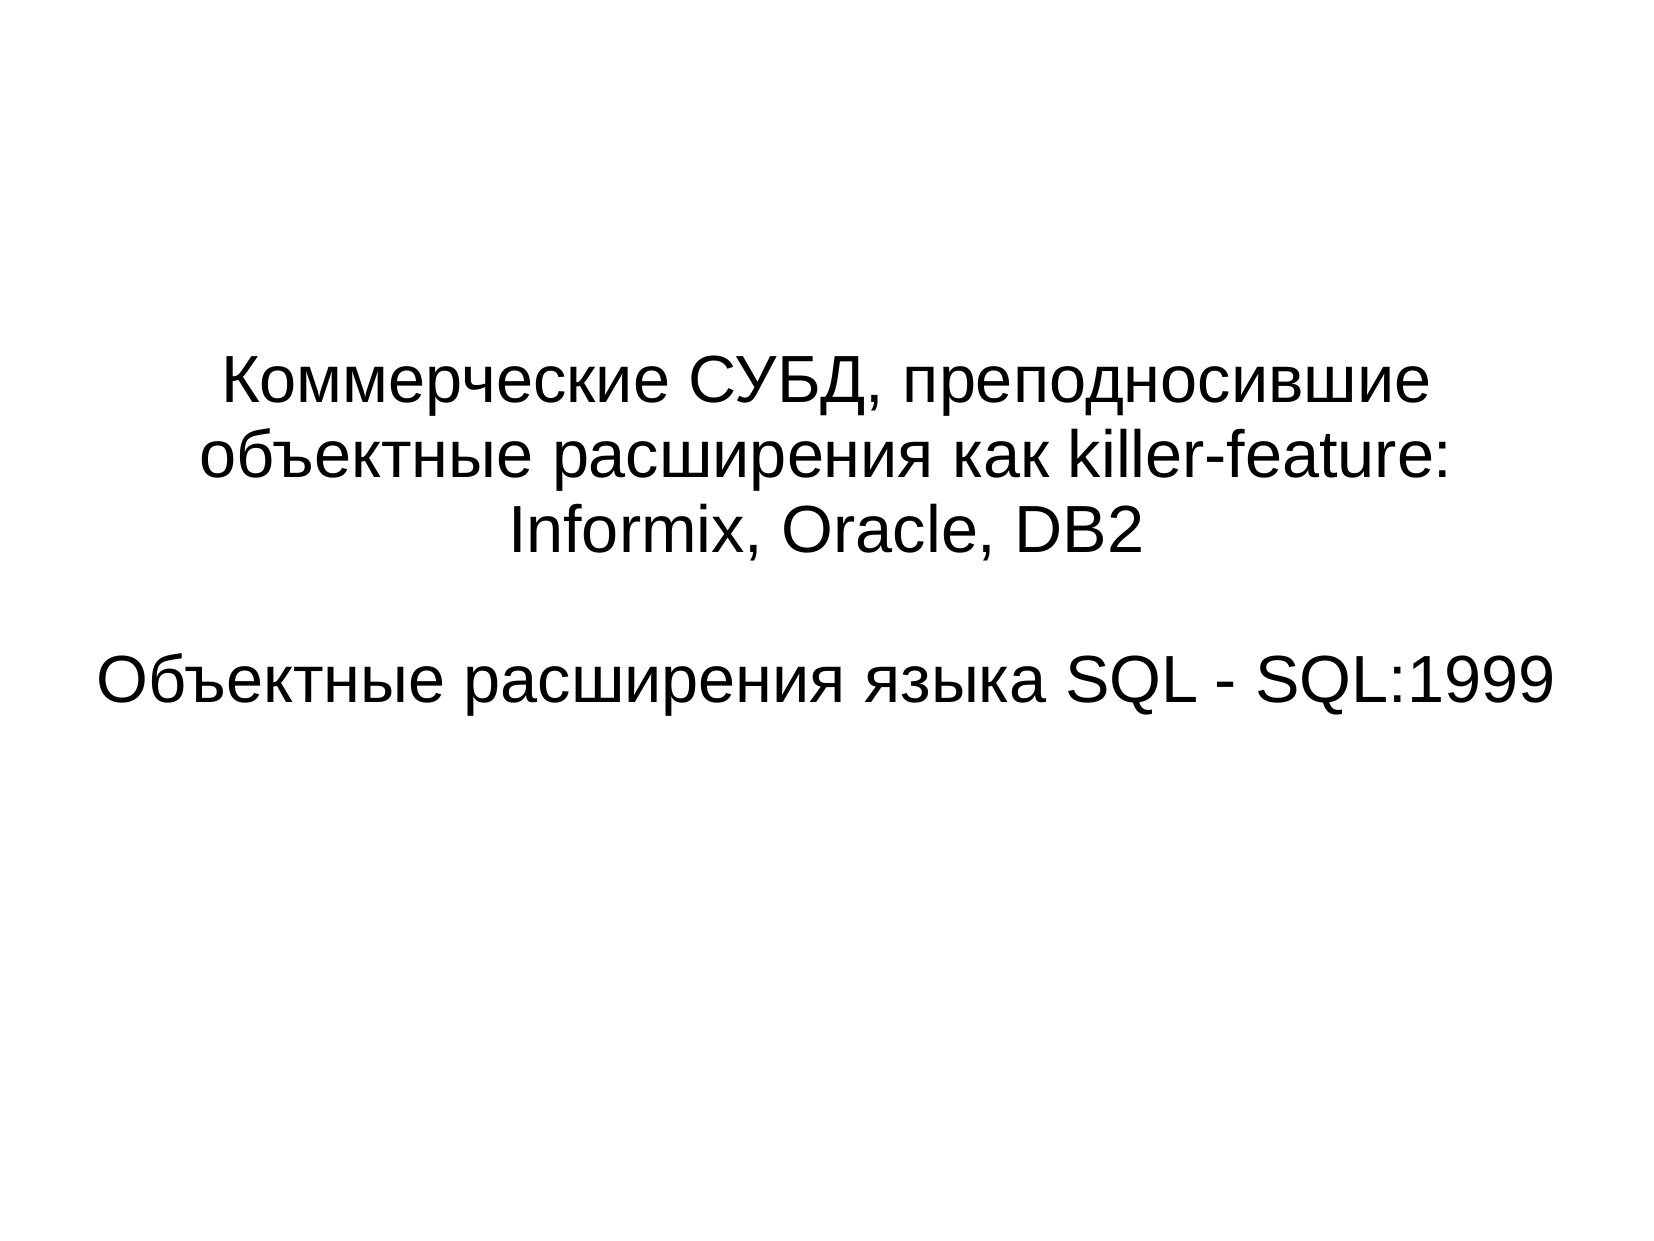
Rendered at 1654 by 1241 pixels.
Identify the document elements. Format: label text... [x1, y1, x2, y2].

subtitle Коммерческие СУБД, преподносившие объектные расширения как killer-feature: Informix, Oracle, DB2 Объектные расширения языка SQL - SQL:1999 [82, 49, 1571, 1010]
